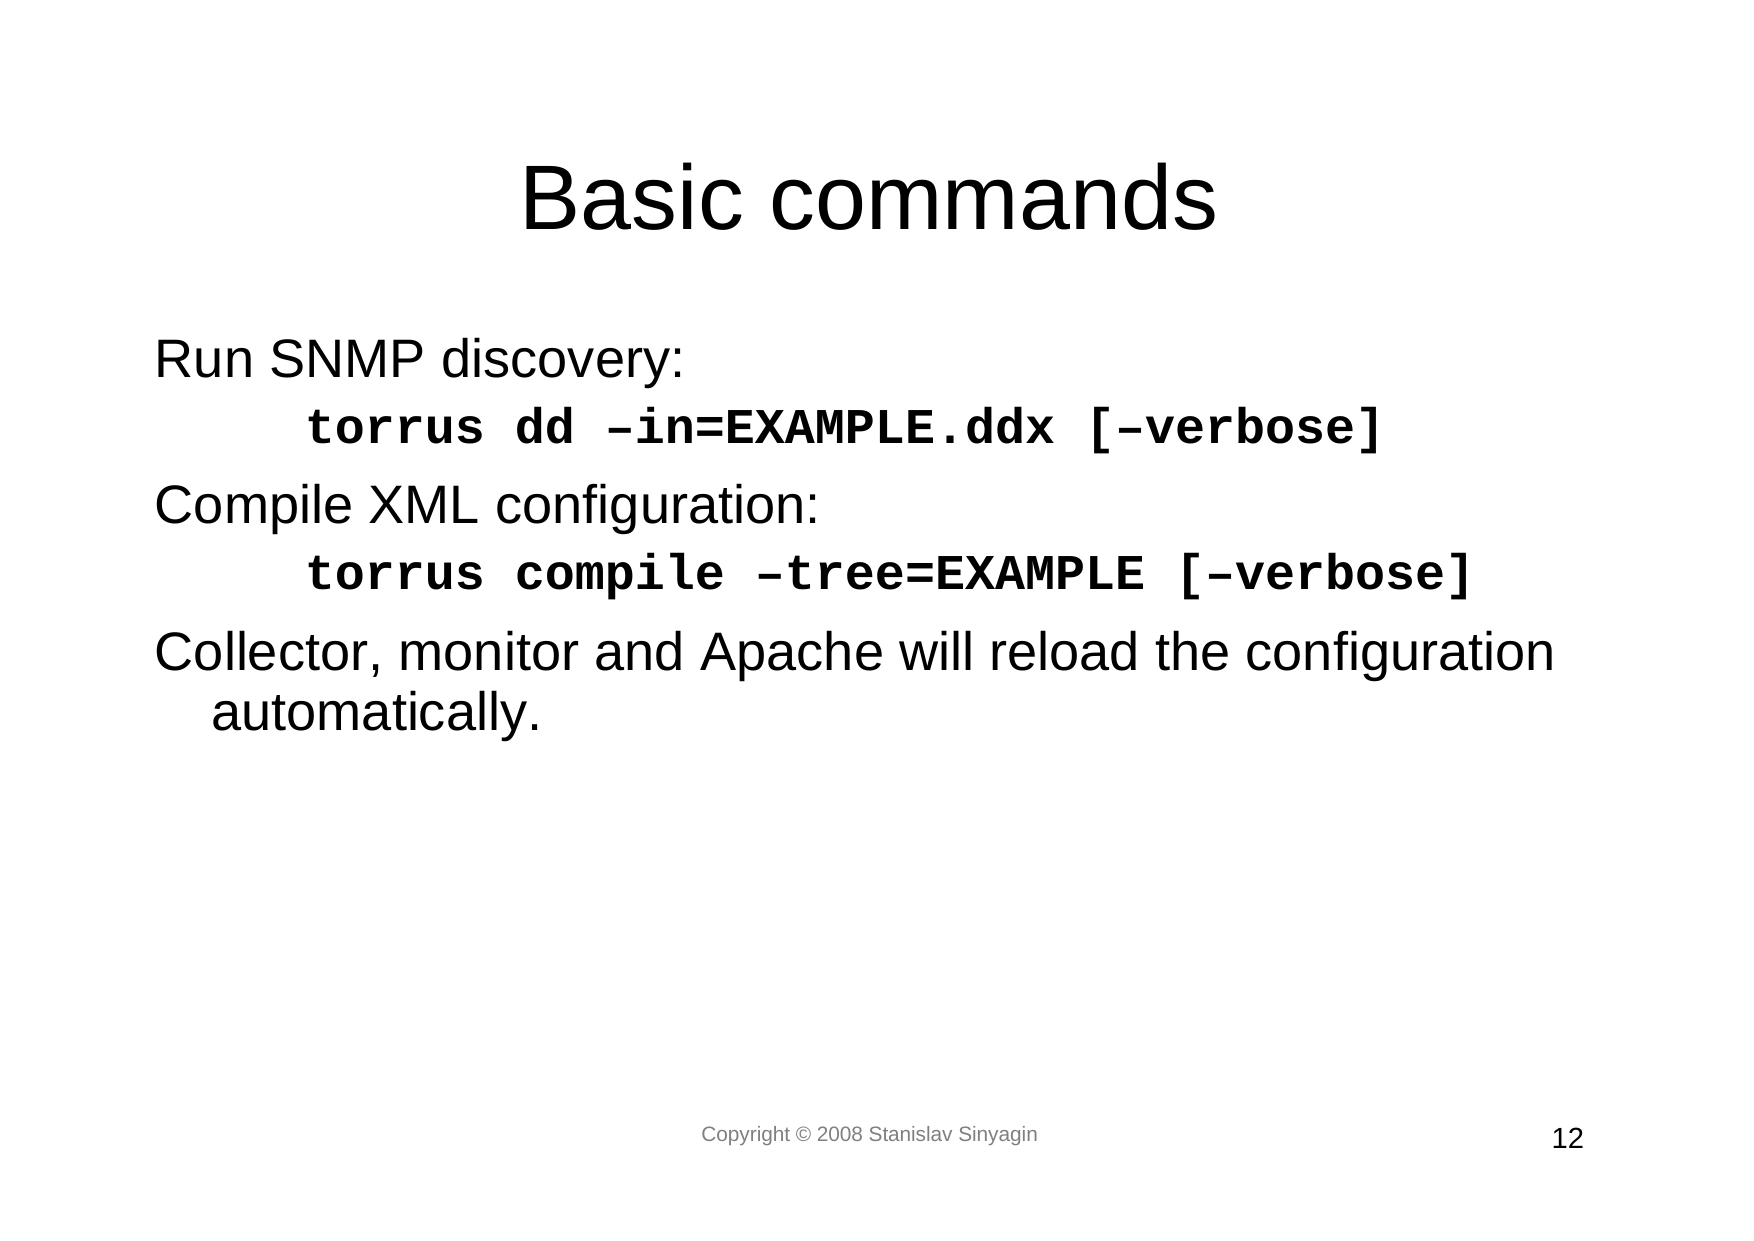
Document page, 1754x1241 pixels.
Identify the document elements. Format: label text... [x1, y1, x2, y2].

list Run SNMP discovery: torrus dd –in=EXAMPLE.ddx [–verbose] Compile XML configuration: torrus compile –tree=EXAMPLE [–verbose] Collector, monitor and Apache will reload the configuration automatically. [140, 320, 1599, 1077]
title Basic commands [140, 96, 1599, 299]
